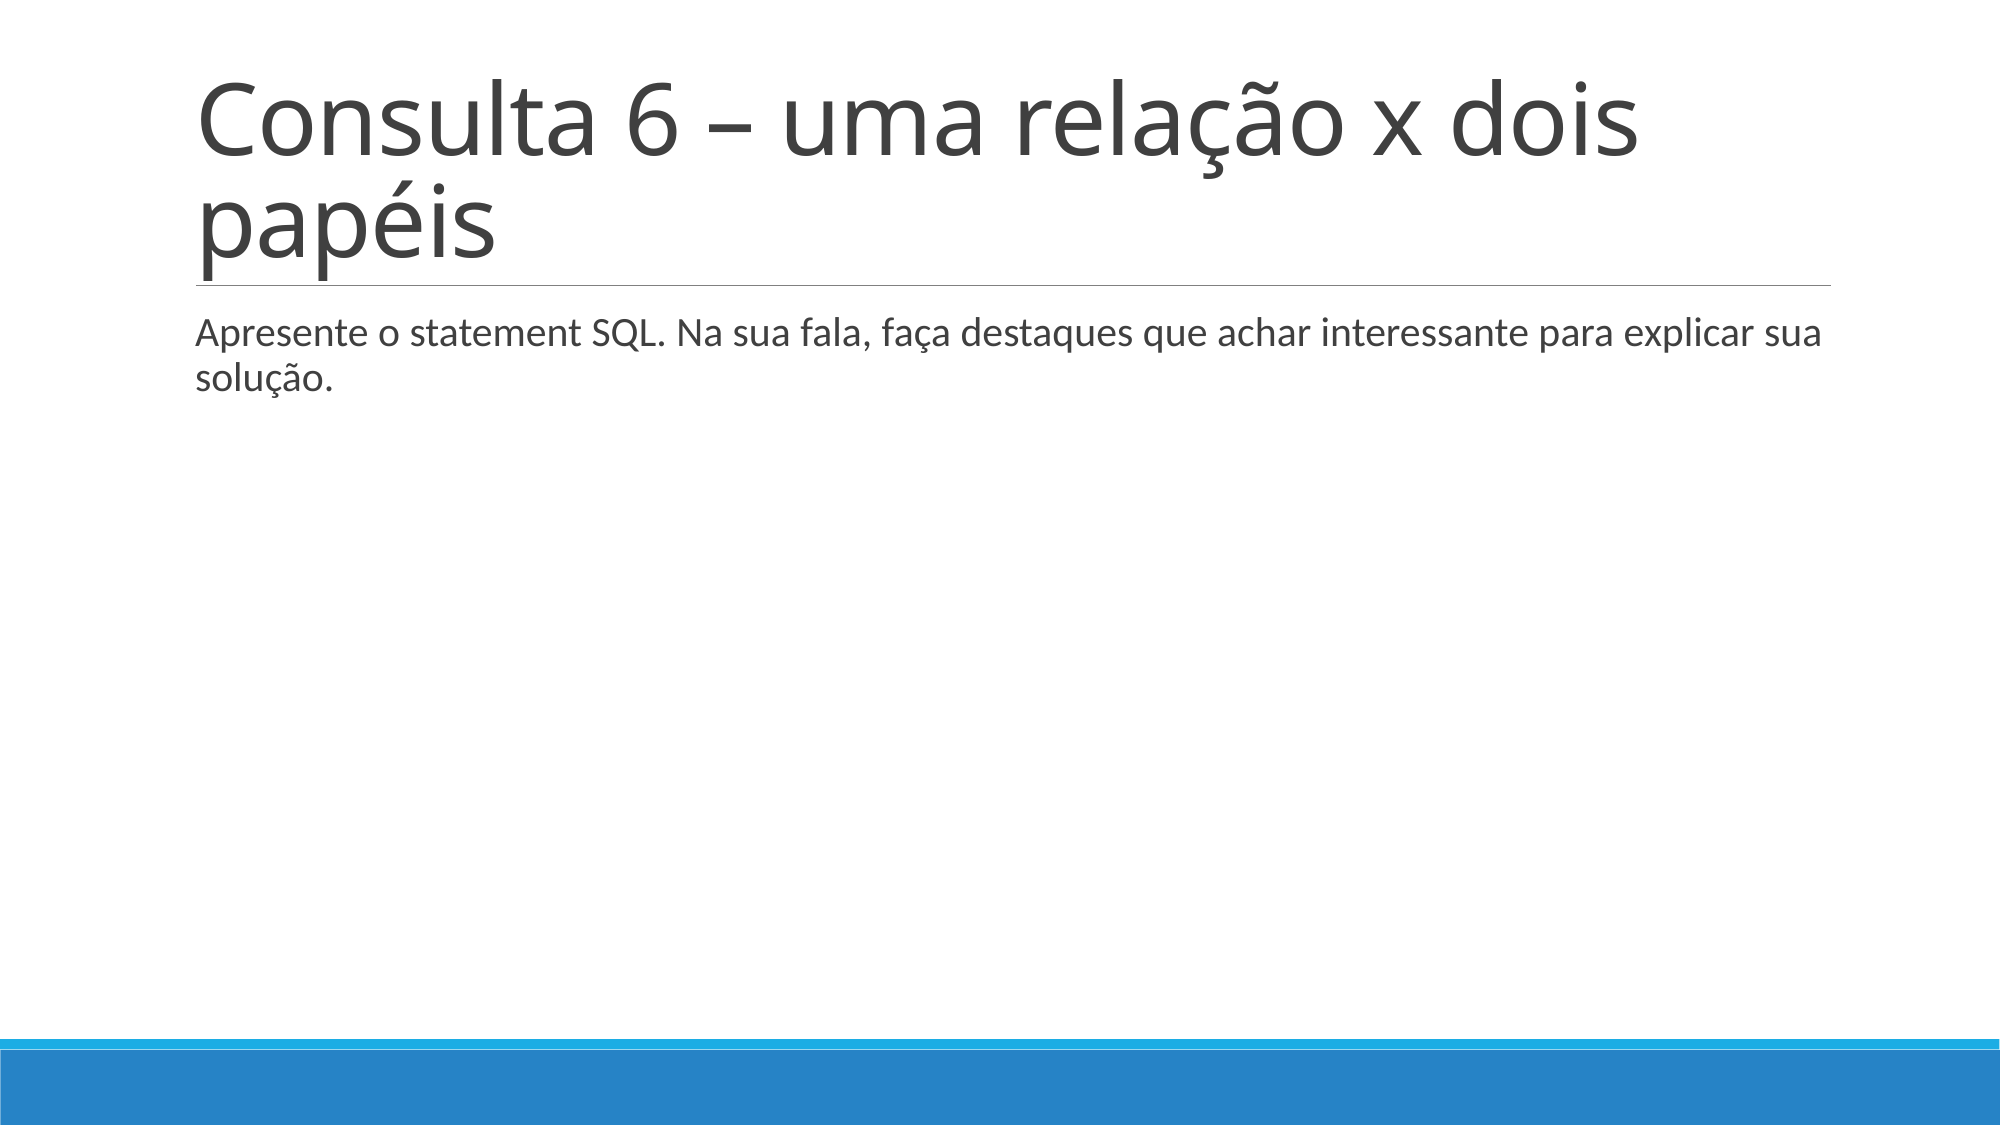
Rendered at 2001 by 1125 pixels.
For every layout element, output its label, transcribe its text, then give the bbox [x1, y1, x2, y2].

list Apresente o statement SQL. Na sua fala, faça destaques que achar interessante para explicar sua solução. [180, 302, 1830, 963]
title Consulta 6 – uma relação x dois papéis [180, 47, 1830, 285]
